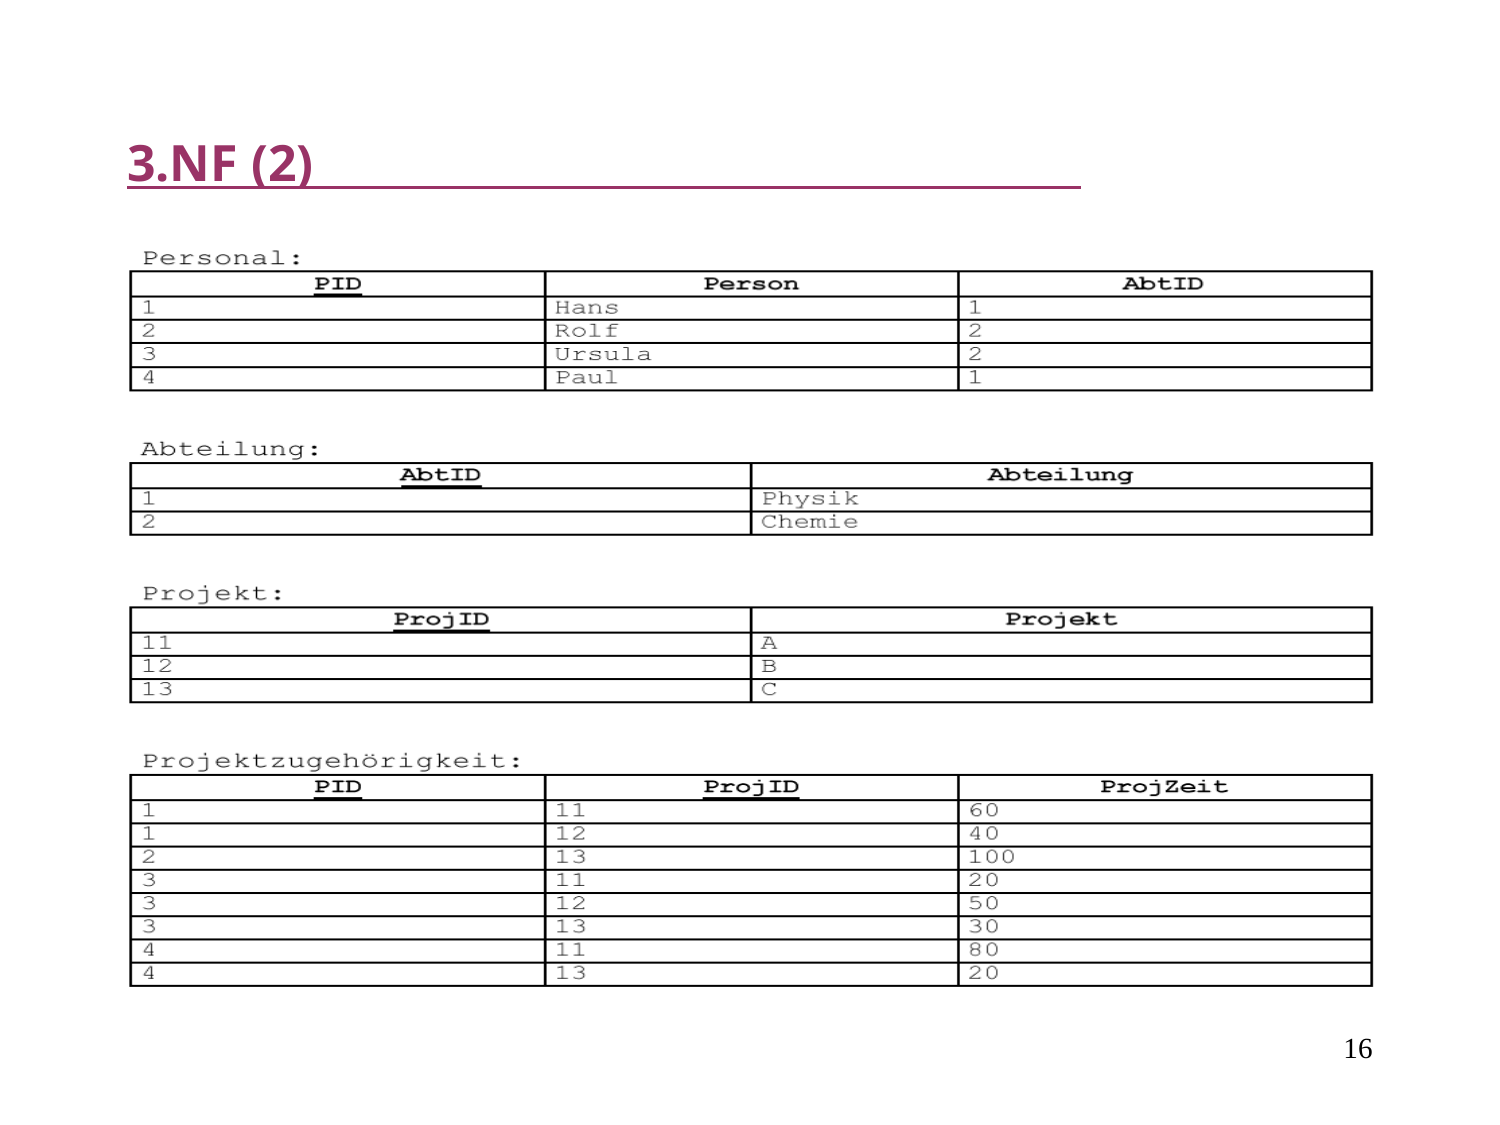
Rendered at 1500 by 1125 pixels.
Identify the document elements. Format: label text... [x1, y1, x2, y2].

picture [112, 237, 1388, 1000]
title 3.NF (2) [112, 99, 1388, 226]
